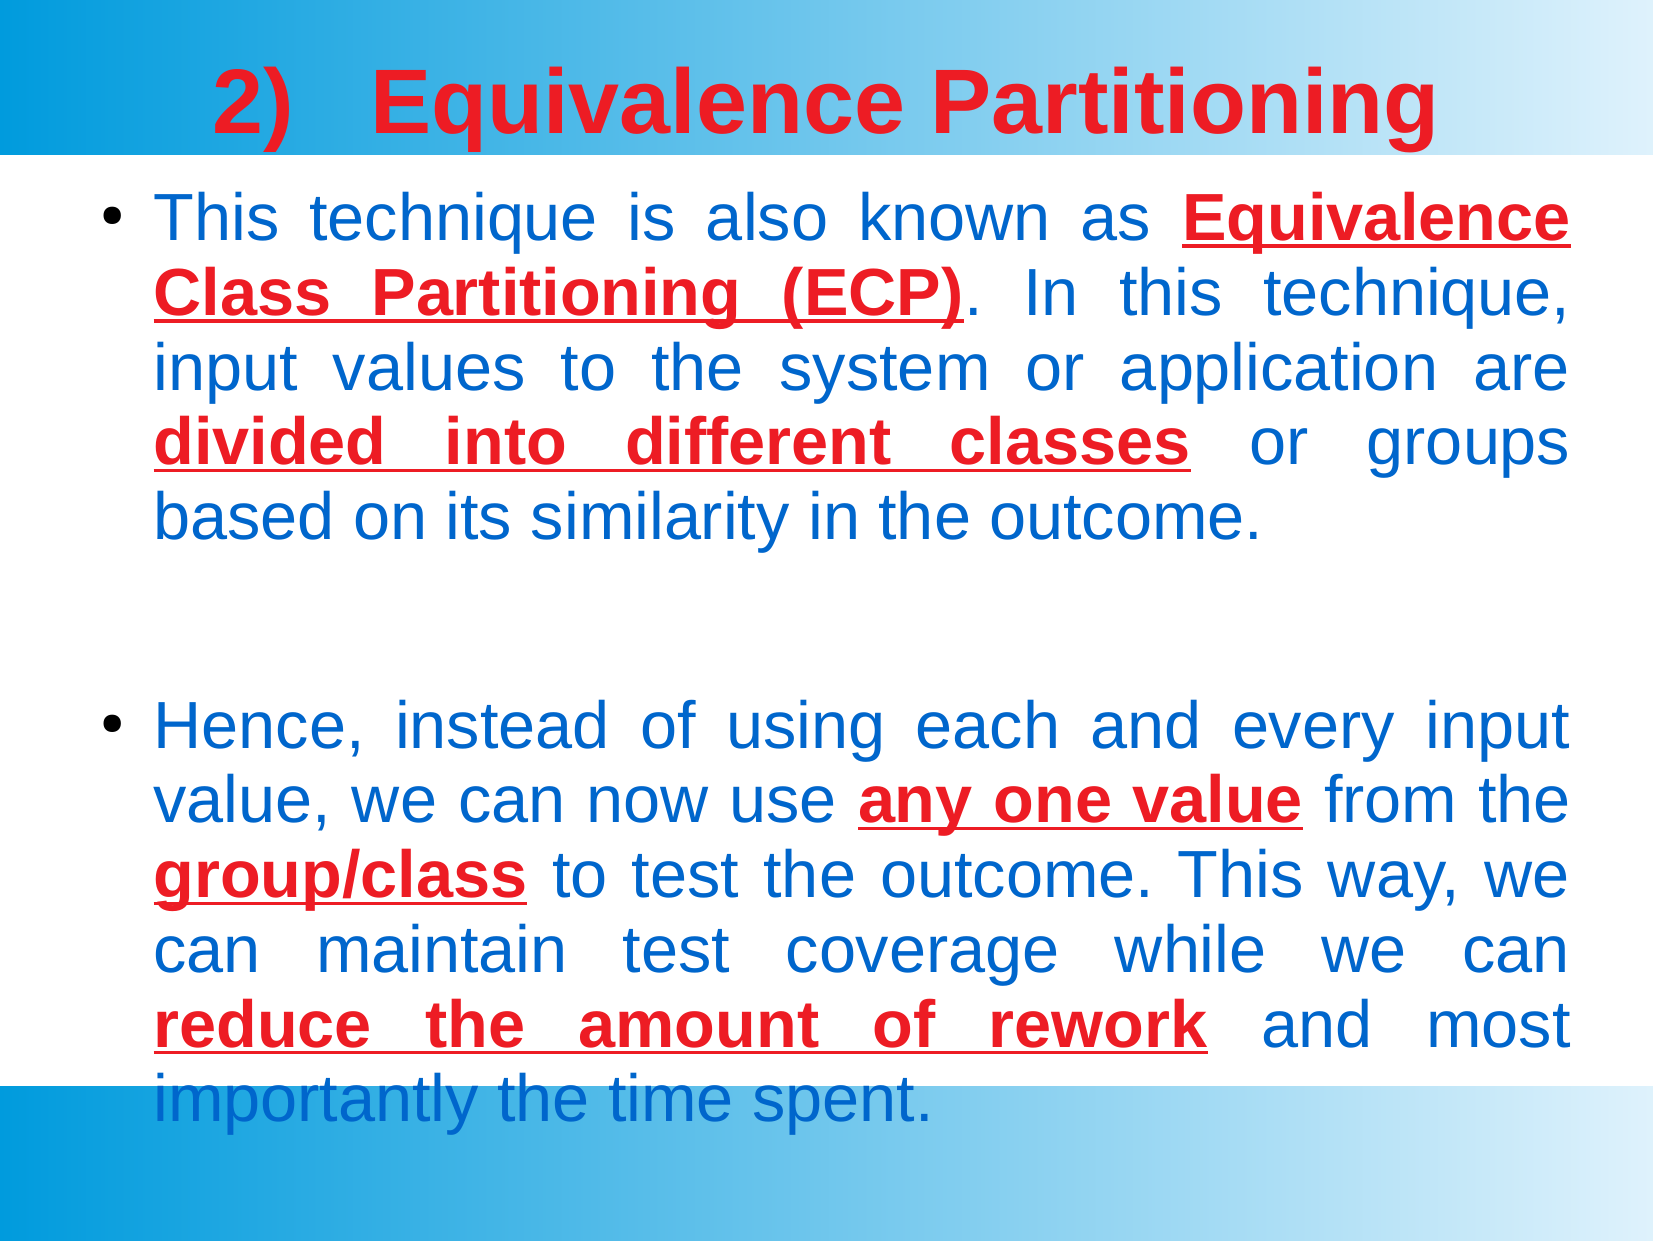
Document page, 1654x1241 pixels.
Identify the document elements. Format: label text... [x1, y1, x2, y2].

list This technique is also known as Equivalence Class Partitioning (ECP). In this technique, input values to the system or application are divided into different classes or groups based on its similarity in the outcome. Hence, instead of using each and every input value, we can now use any one value from the group/class to test the outcome. This way, we can maintain test coverage while we can reduce the amount of rework and most importantly the time spent. [82, 180, 1571, 900]
title 2) Equivalence Partitioning [82, 49, 1571, 155]
